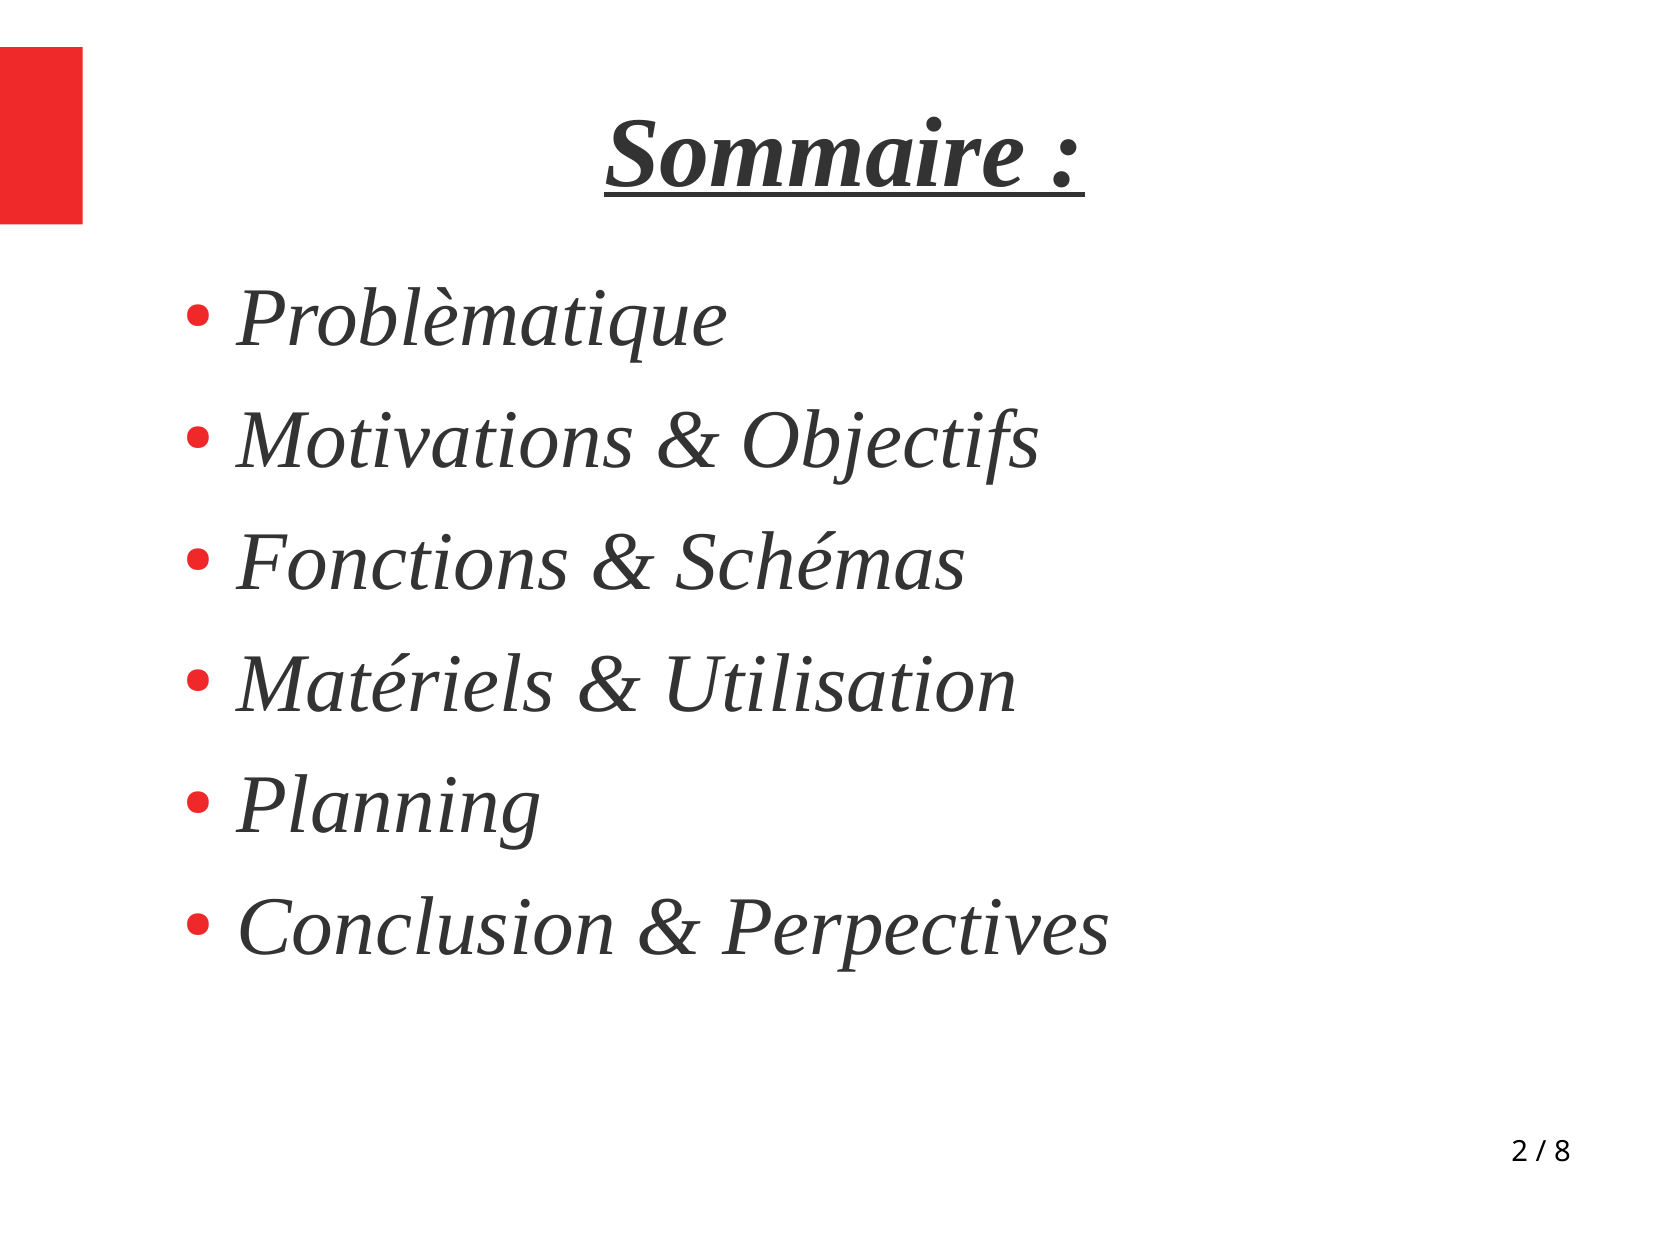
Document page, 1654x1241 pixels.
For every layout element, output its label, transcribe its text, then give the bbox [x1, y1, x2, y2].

list Problèmatique Motivations & Objectifs Fonctions & Schémas Matériels & Utilisation Planning Conclusion & Perpectives [165, 271, 1583, 991]
title Sommaire : [118, 49, 1571, 257]
